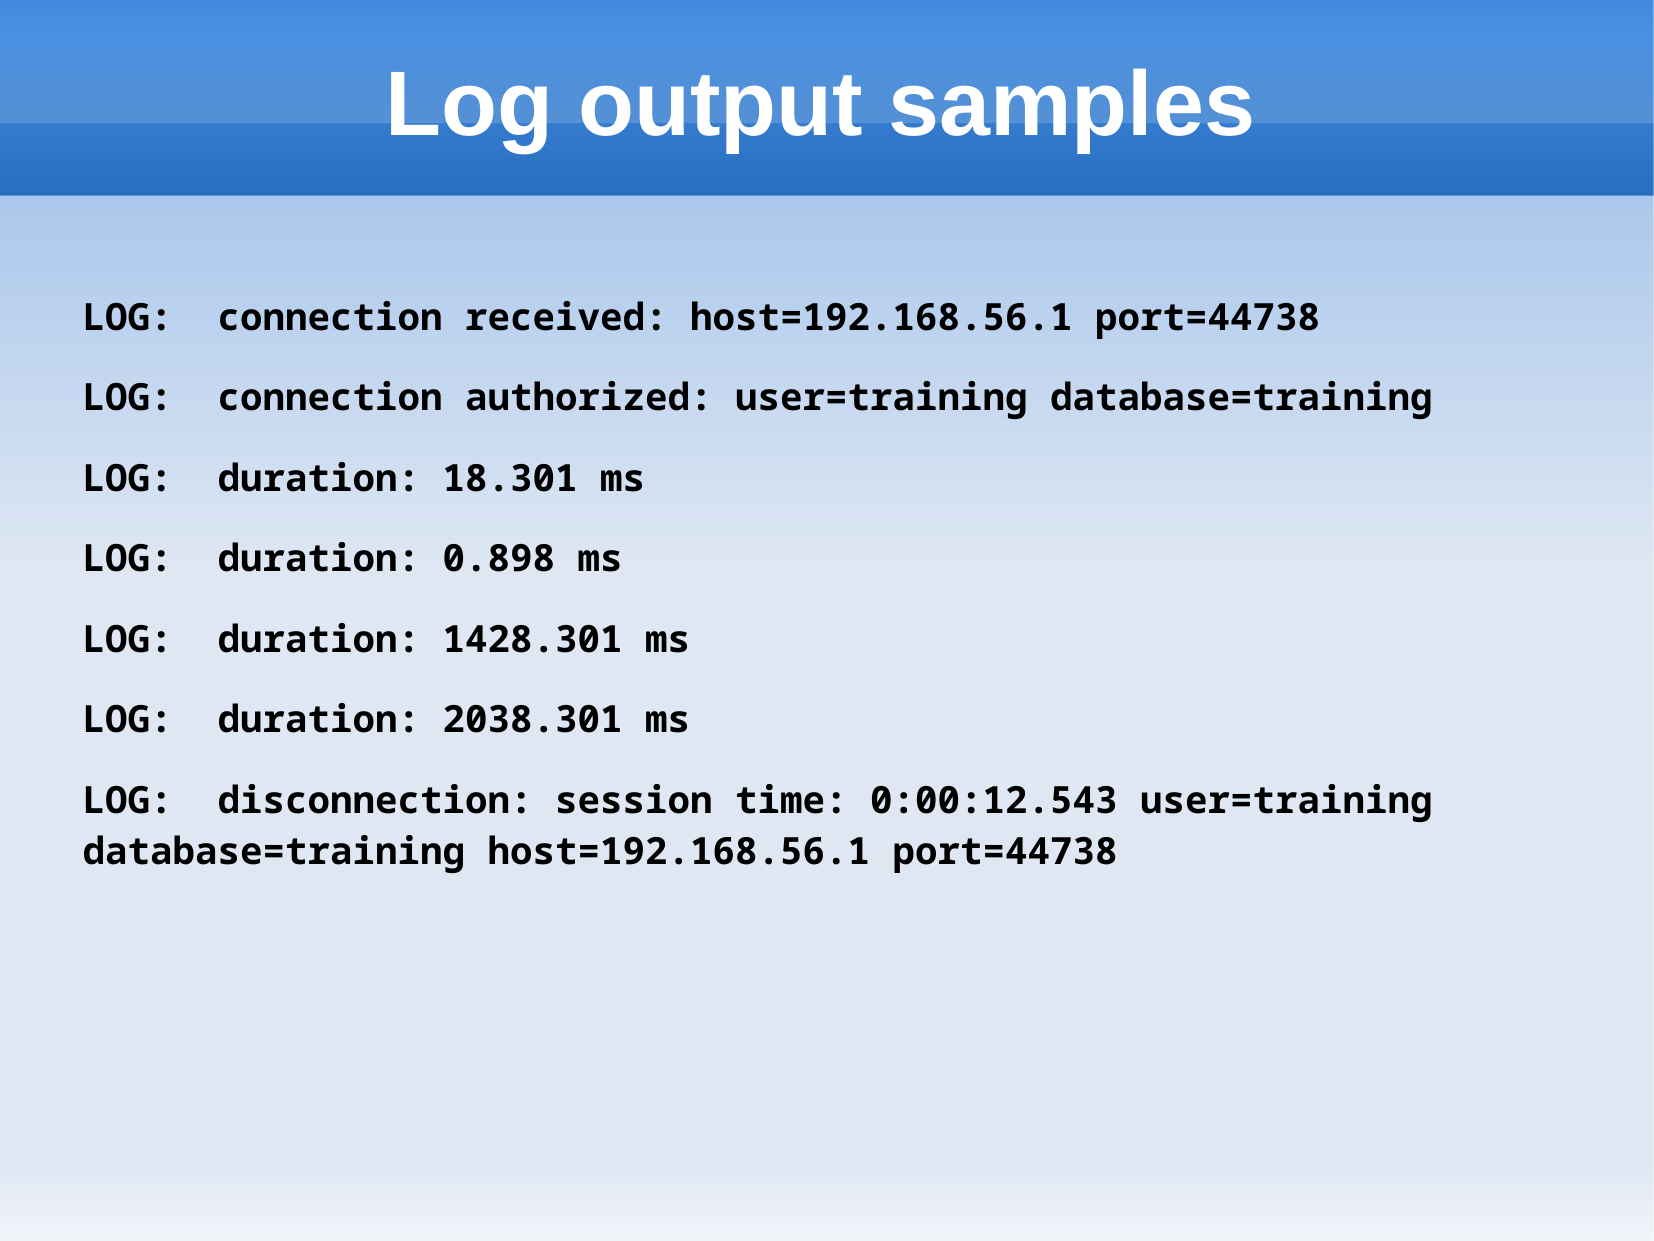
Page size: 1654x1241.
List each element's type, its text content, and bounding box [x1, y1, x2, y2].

list LOG: connection received: host=192.168.56.1 port=44738 LOG: connection authorized: user=training database=training LOG: duration: 18.301 ms LOG: duration: 0.898 ms LOG: duration: 1428.301 ms LOG: duration: 2038.301 ms LOG: disconnection: session time: 0:00:12.543 user=training database=training host=192.168.56.1 port=44738 [82, 290, 1571, 1094]
title Log output samples [76, 0, 1565, 208]
picture [0, 0, 1654, 1241]
